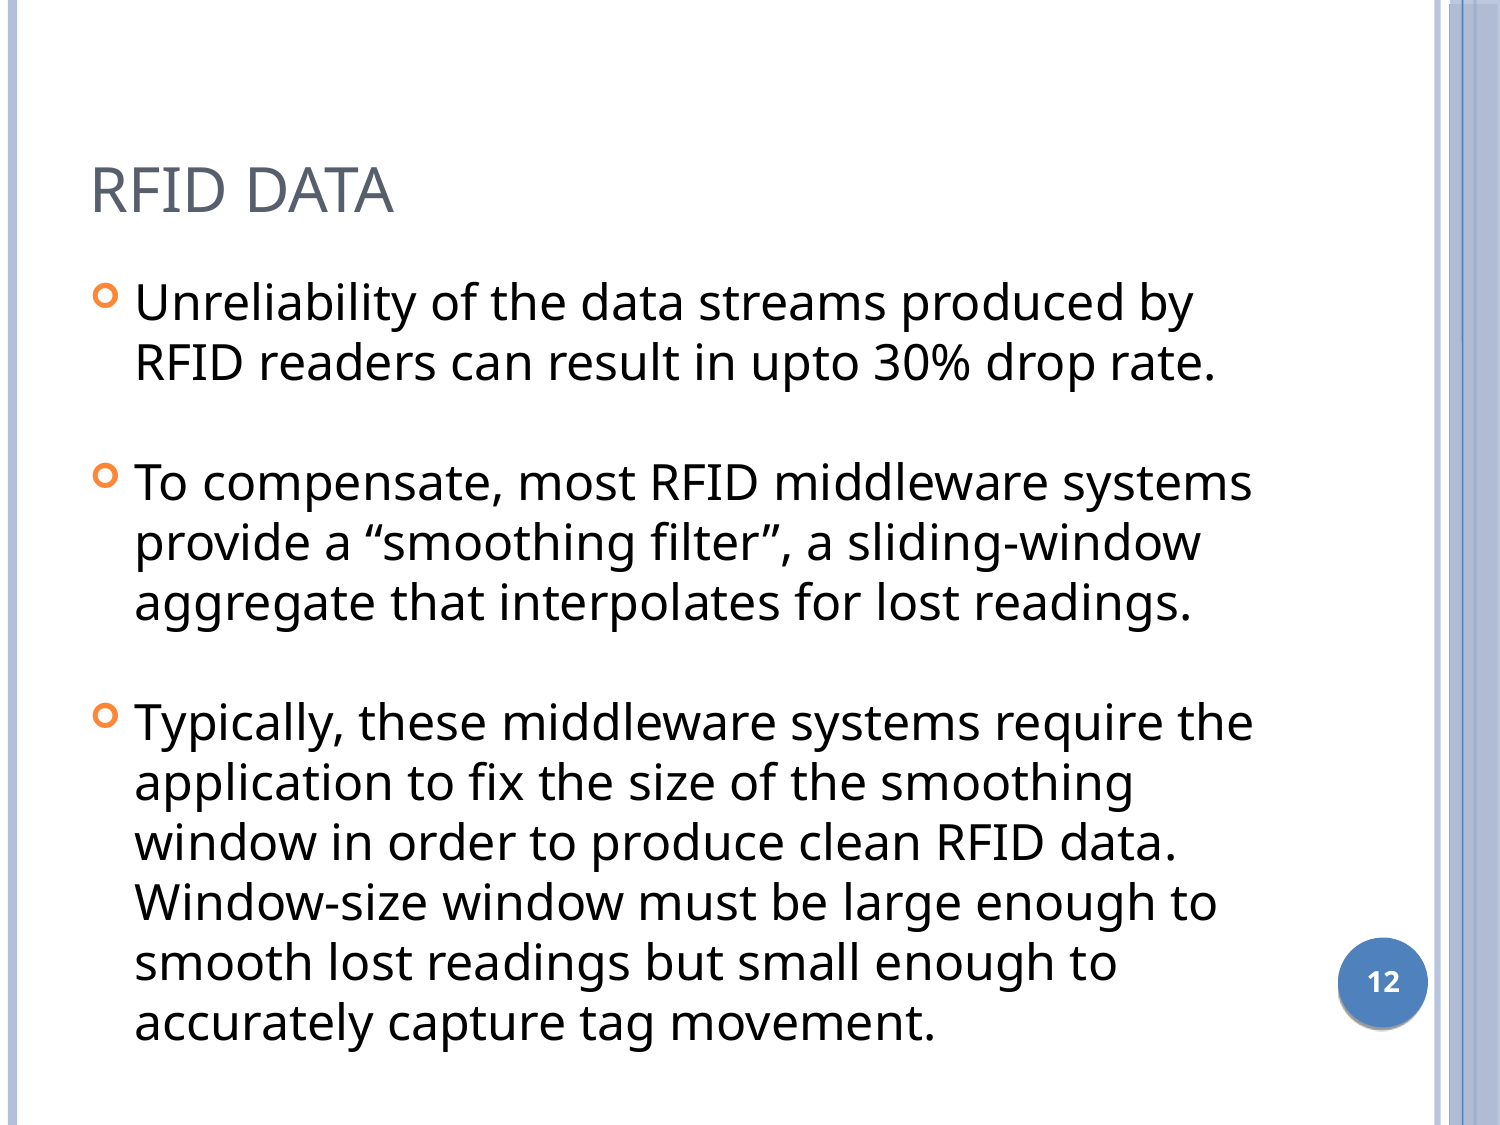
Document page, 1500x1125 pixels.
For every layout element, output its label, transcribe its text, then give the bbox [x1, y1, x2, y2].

text_box <number> [1333, 940, 1434, 1027]
text_box RFID Data [74, 45, 1300, 233]
text_box Unreliability of the data streams produced by RFID readers can result in upto 30% drop rate. To compensate, most RFID middleware systems provide a “smoothing filter”, a sliding-window aggregate that interpolates for lost readings. Typically, these middleware systems require the application to fix the size of the smoothing window in order to produce clean RFID data. Window-size window must be large enough to smooth lost readings but small enough to accurately capture tag movement. [74, 262, 1300, 1062]
